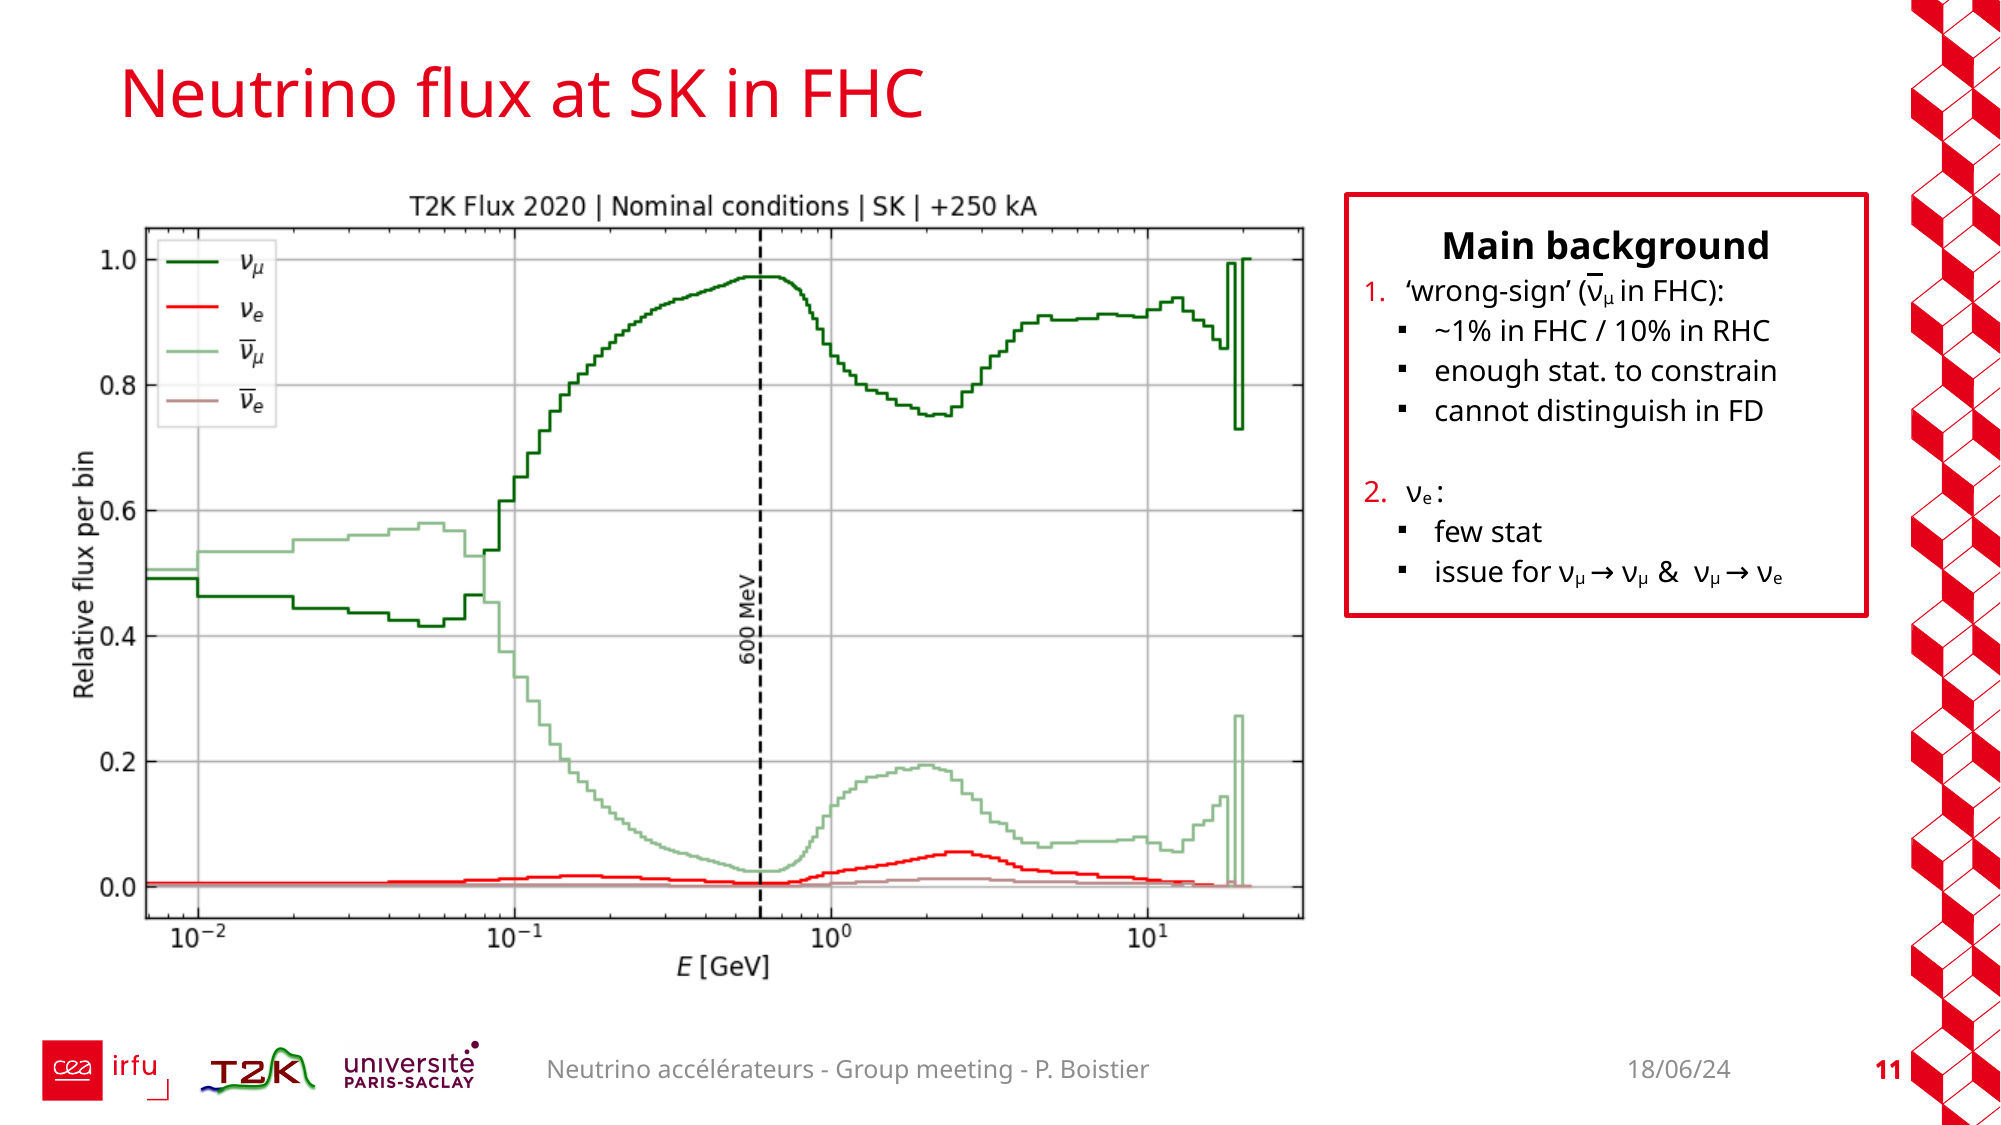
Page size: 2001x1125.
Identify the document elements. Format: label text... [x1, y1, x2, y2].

text_box Main background ‘wrong-sign’ (νμ in FHC): ~1% in FHC / 10% in RHC enough stat. to constrain cannot distinguish in FD νe : few stat issue for νμ → νμ & νμ → νe [1346, 194, 1867, 616]
picture [196, 1040, 318, 1101]
title Neutrino flux at SK in FHC [119, 52, 1881, 196]
text_box <numéro> [1804, 1041, 1919, 1102]
picture [59, 177, 1316, 997]
picture [344, 1040, 479, 1089]
